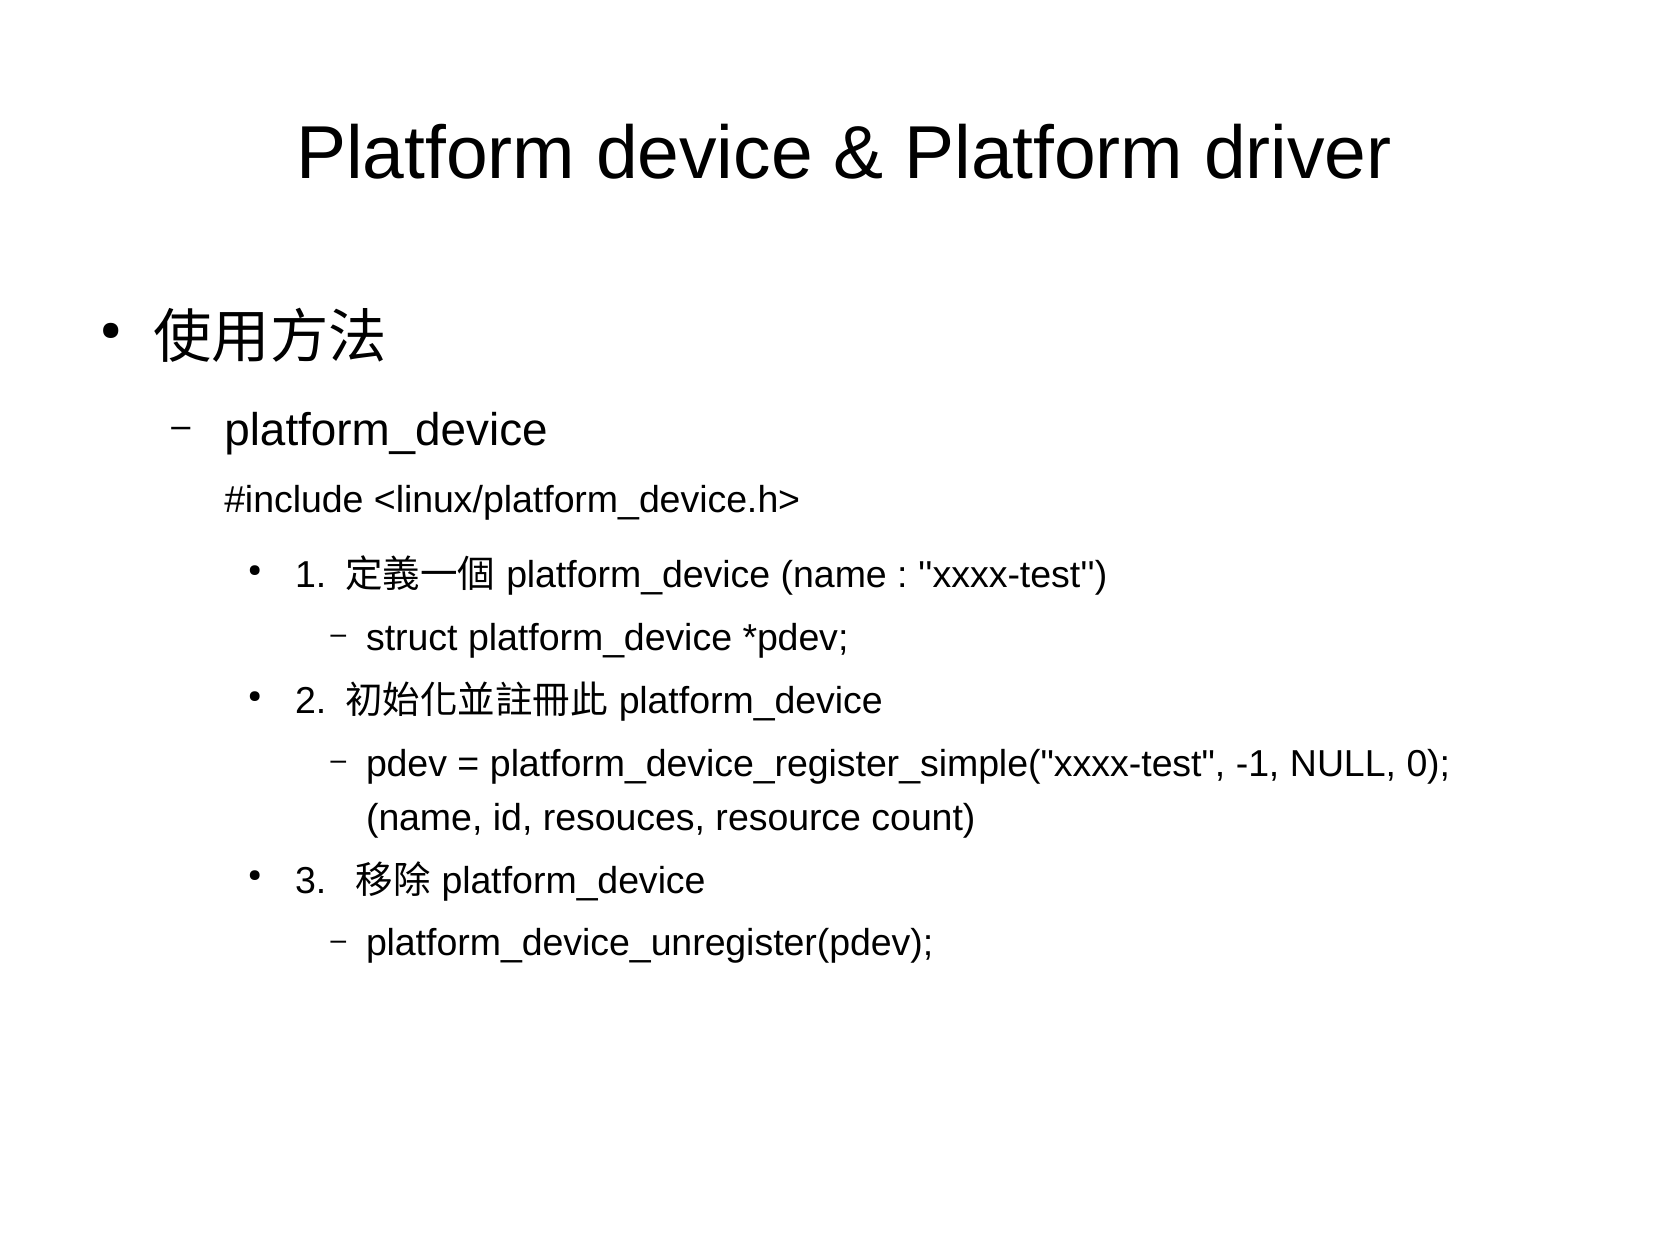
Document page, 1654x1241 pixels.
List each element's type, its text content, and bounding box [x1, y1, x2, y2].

title Platform device & Platform driver [82, 49, 1571, 257]
list 使用方法 platform_device #include <linux/platform_device.h> 1. 定義一個platform_device (name : ''xxxx-test'') struct platform_device *pdev; 2. 初始化並註冊此platform_device pdev = platform_device_register_simple("xxxx-test", -1, NULL, 0); (name, id, resouces, resource count) 3. 移除platform_device platform_device_unregister(pdev); [82, 290, 1571, 1010]
